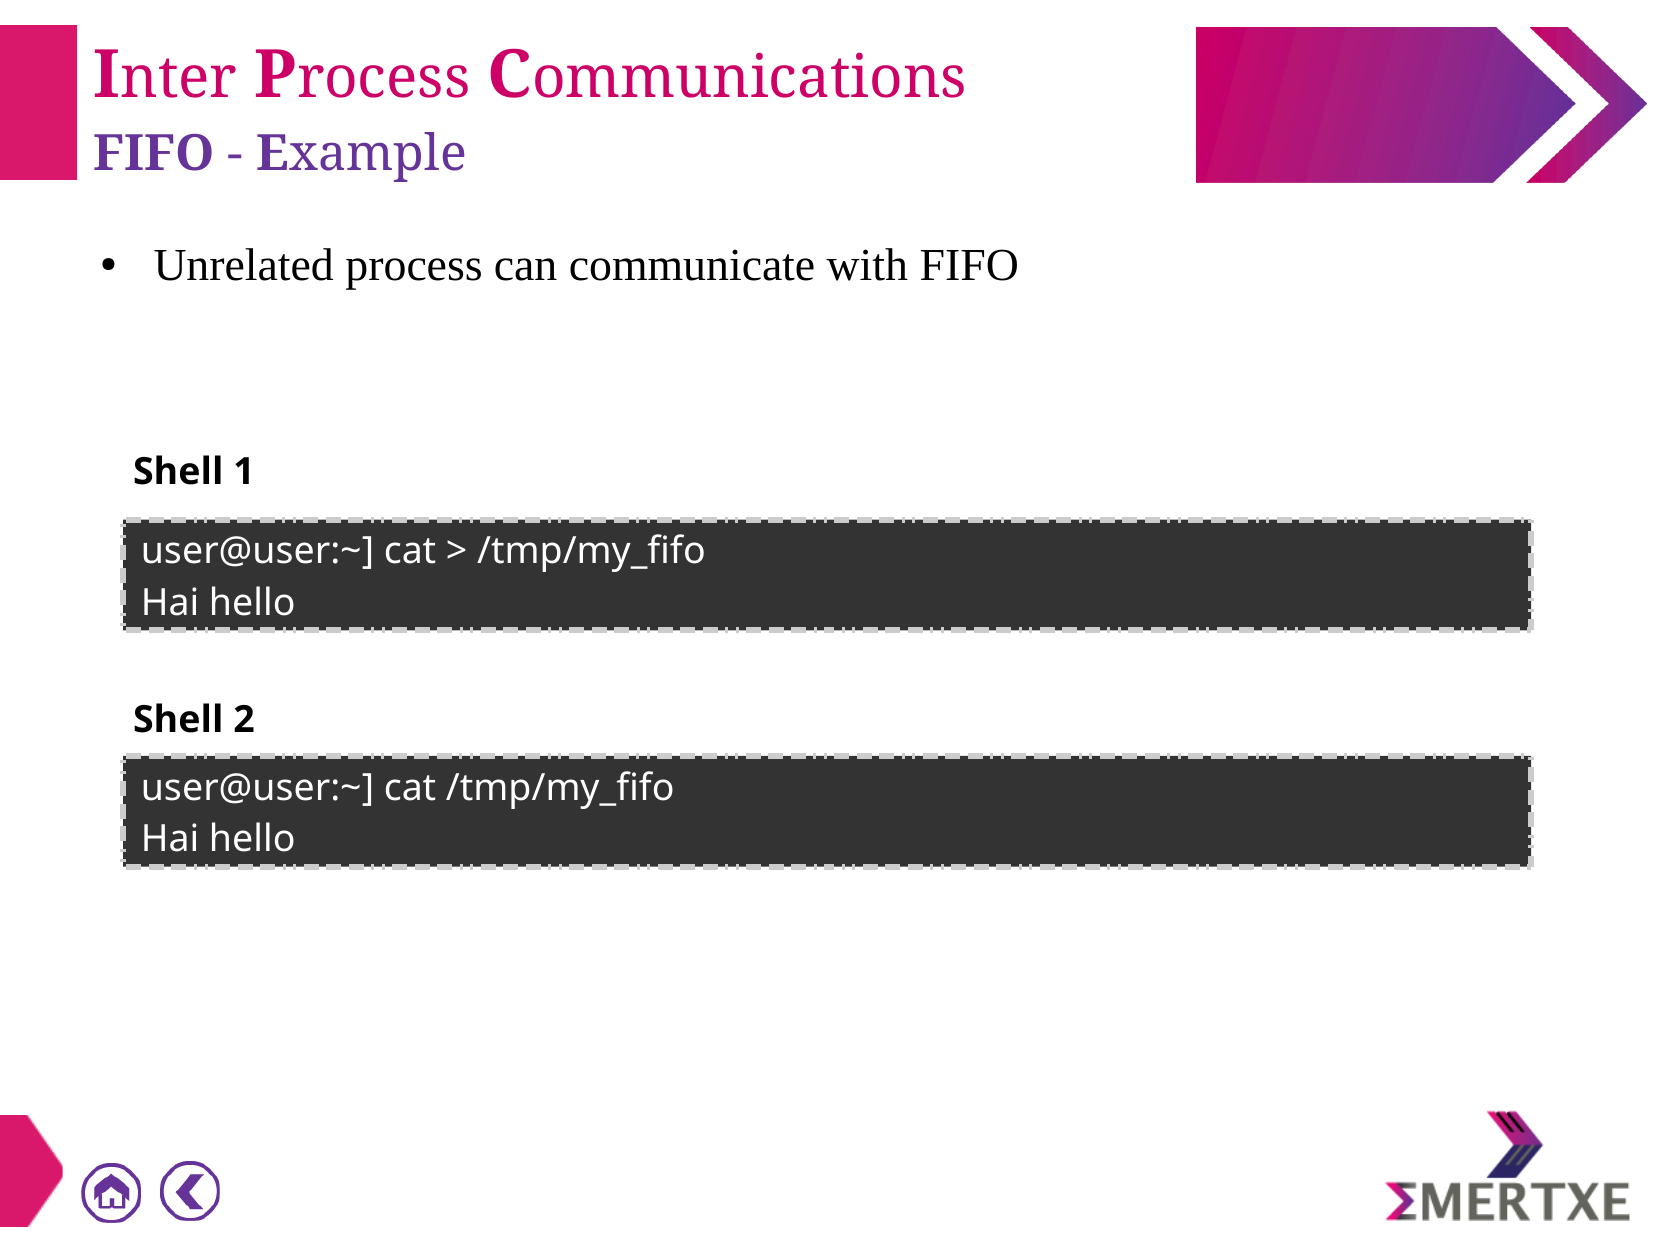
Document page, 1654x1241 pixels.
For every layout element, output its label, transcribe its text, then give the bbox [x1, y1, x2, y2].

text_box user@user:~] cat /tmp/my_fifo Hai hello [123, 755, 1532, 867]
picture [1571, 27, 1647, 183]
picture [160, 1161, 220, 1221]
text_box Shell 1 [118, 436, 292, 503]
text_box Shell 2 [118, 684, 292, 751]
picture [1385, 1107, 1631, 1221]
list Unrelated process can communicate with FIFO [82, 240, 1571, 730]
picture [81, 1163, 141, 1223]
title Inter Process Communications FIFO - Example [93, 2, 1571, 210]
text_box user@user:~] cat > /tmp/my_fifo Hai hello [123, 519, 1532, 631]
